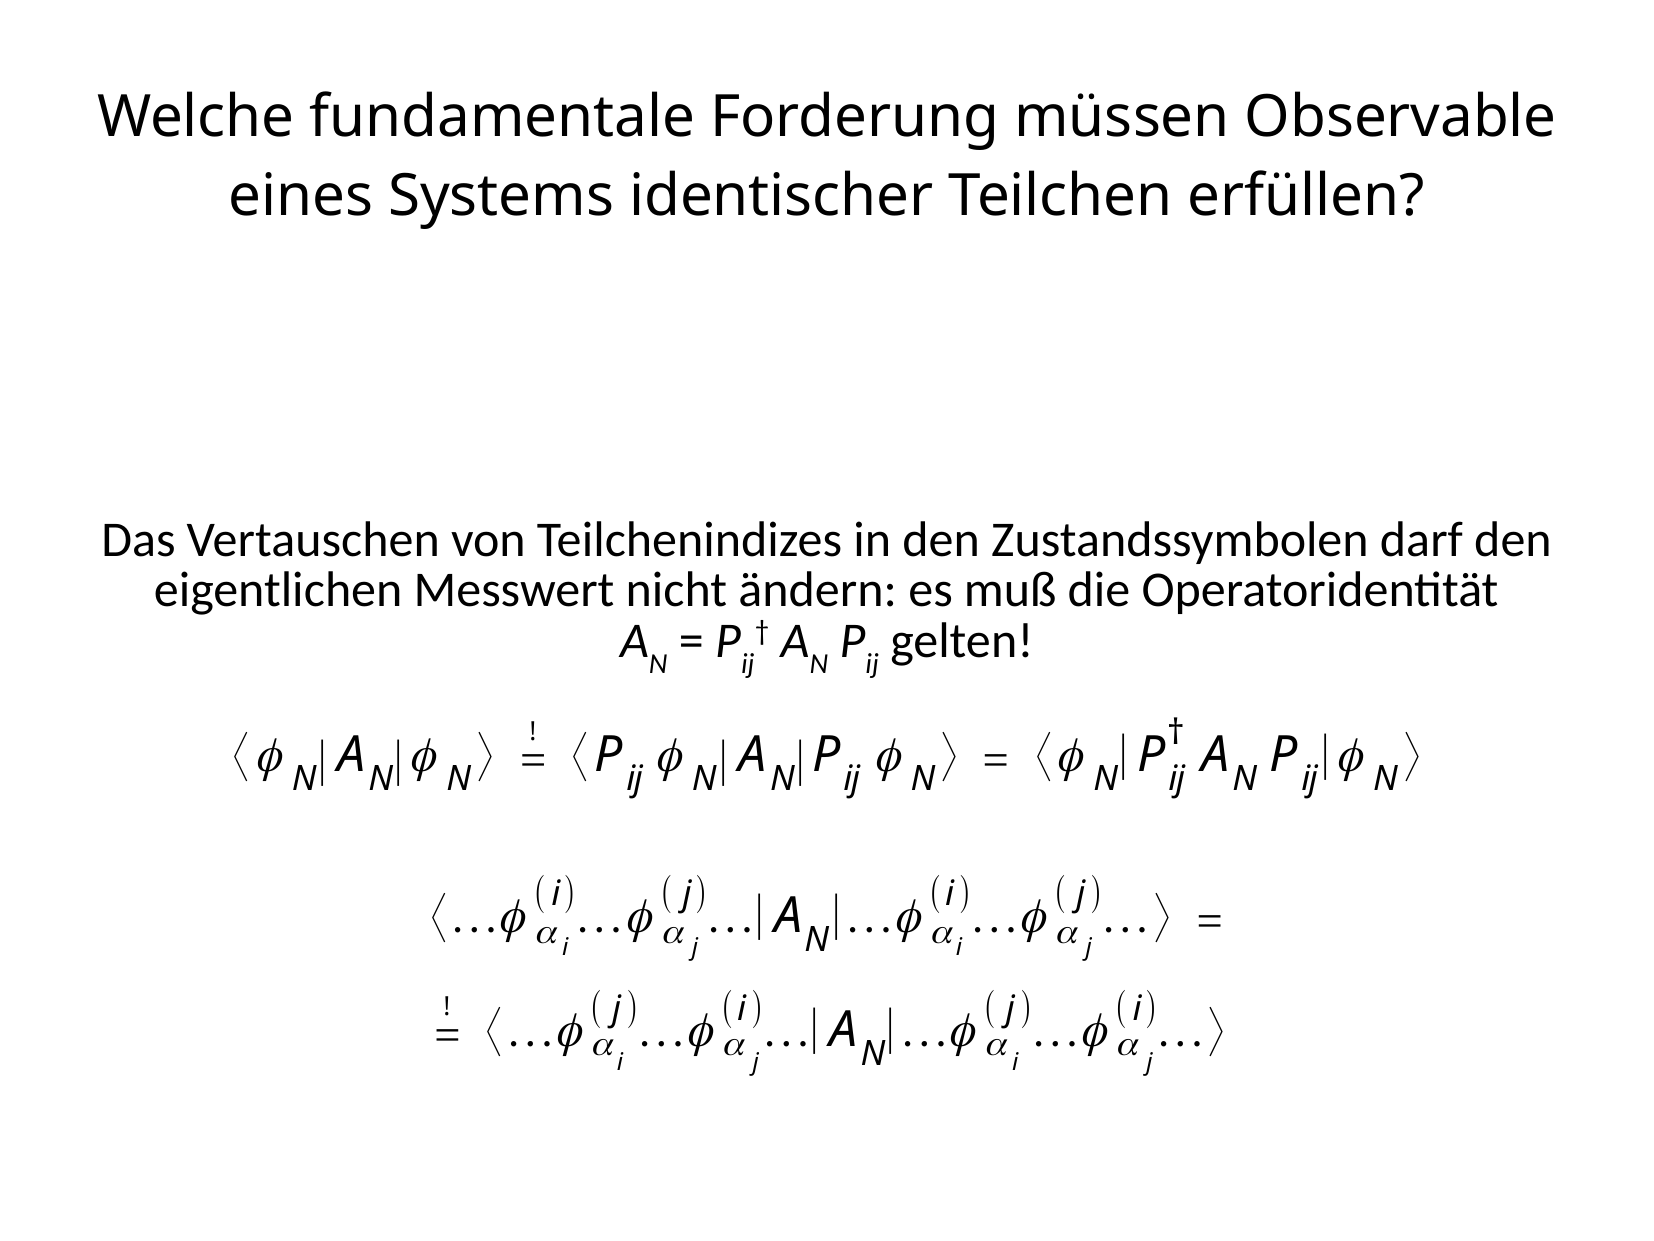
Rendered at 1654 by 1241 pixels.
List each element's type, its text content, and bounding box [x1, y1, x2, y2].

title Welche fundamentale Forderung müssen Observable eines Systems identischer Teilchen erfüllen? [82, 49, 1571, 257]
chart [421, 873, 1233, 1076]
subtitle Das Vertauschen von Teilchenindizes in den Zustandssymbolen darf den eigentlichen Messwert nicht ändern: es muß die Operatoridentität AN = Pij† AN Pij gelten! [82, 290, 1571, 1010]
chart [226, 712, 1428, 800]
